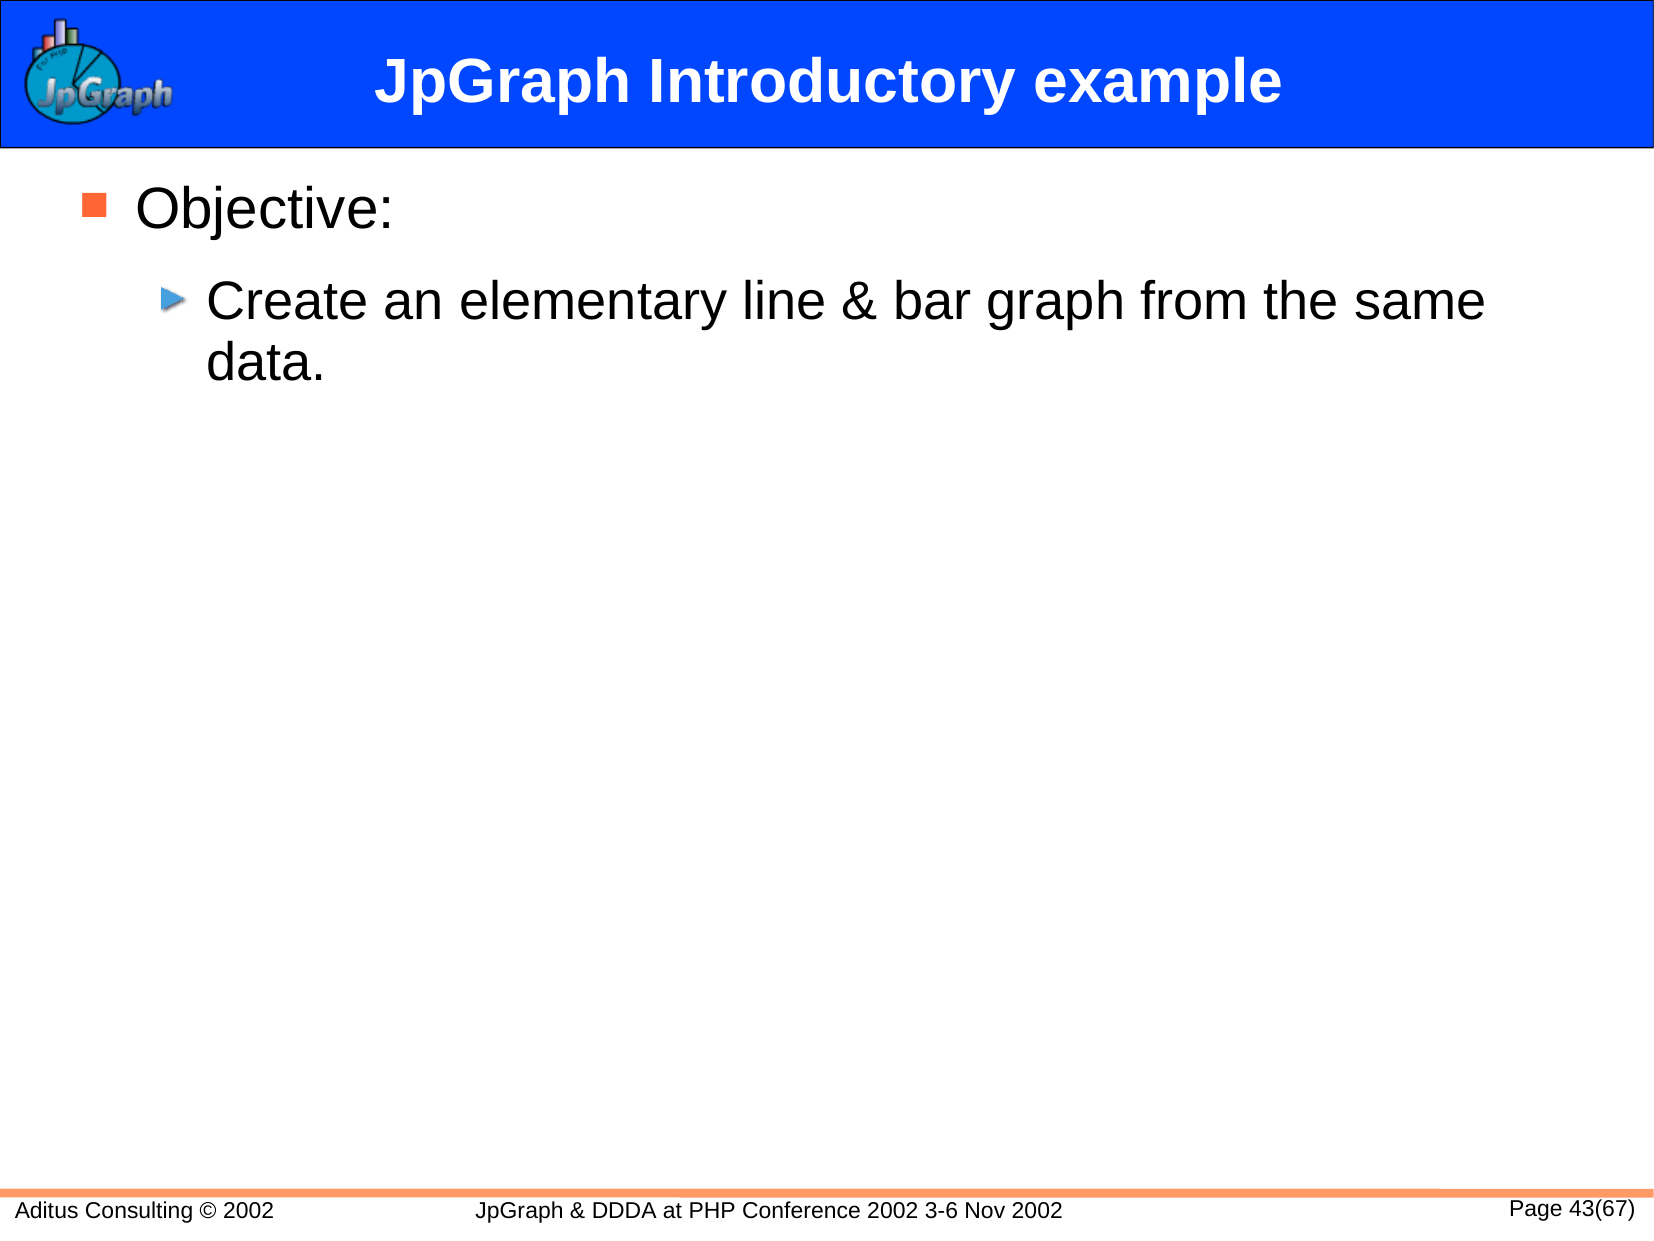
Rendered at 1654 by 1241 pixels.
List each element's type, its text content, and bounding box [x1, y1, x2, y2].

picture [20, 17, 123, 128]
list Objective: Create an elementary line & bar graph from the same data. [64, 177, 1580, 1137]
title JpGraph Introductory example [123, 0, 1536, 163]
